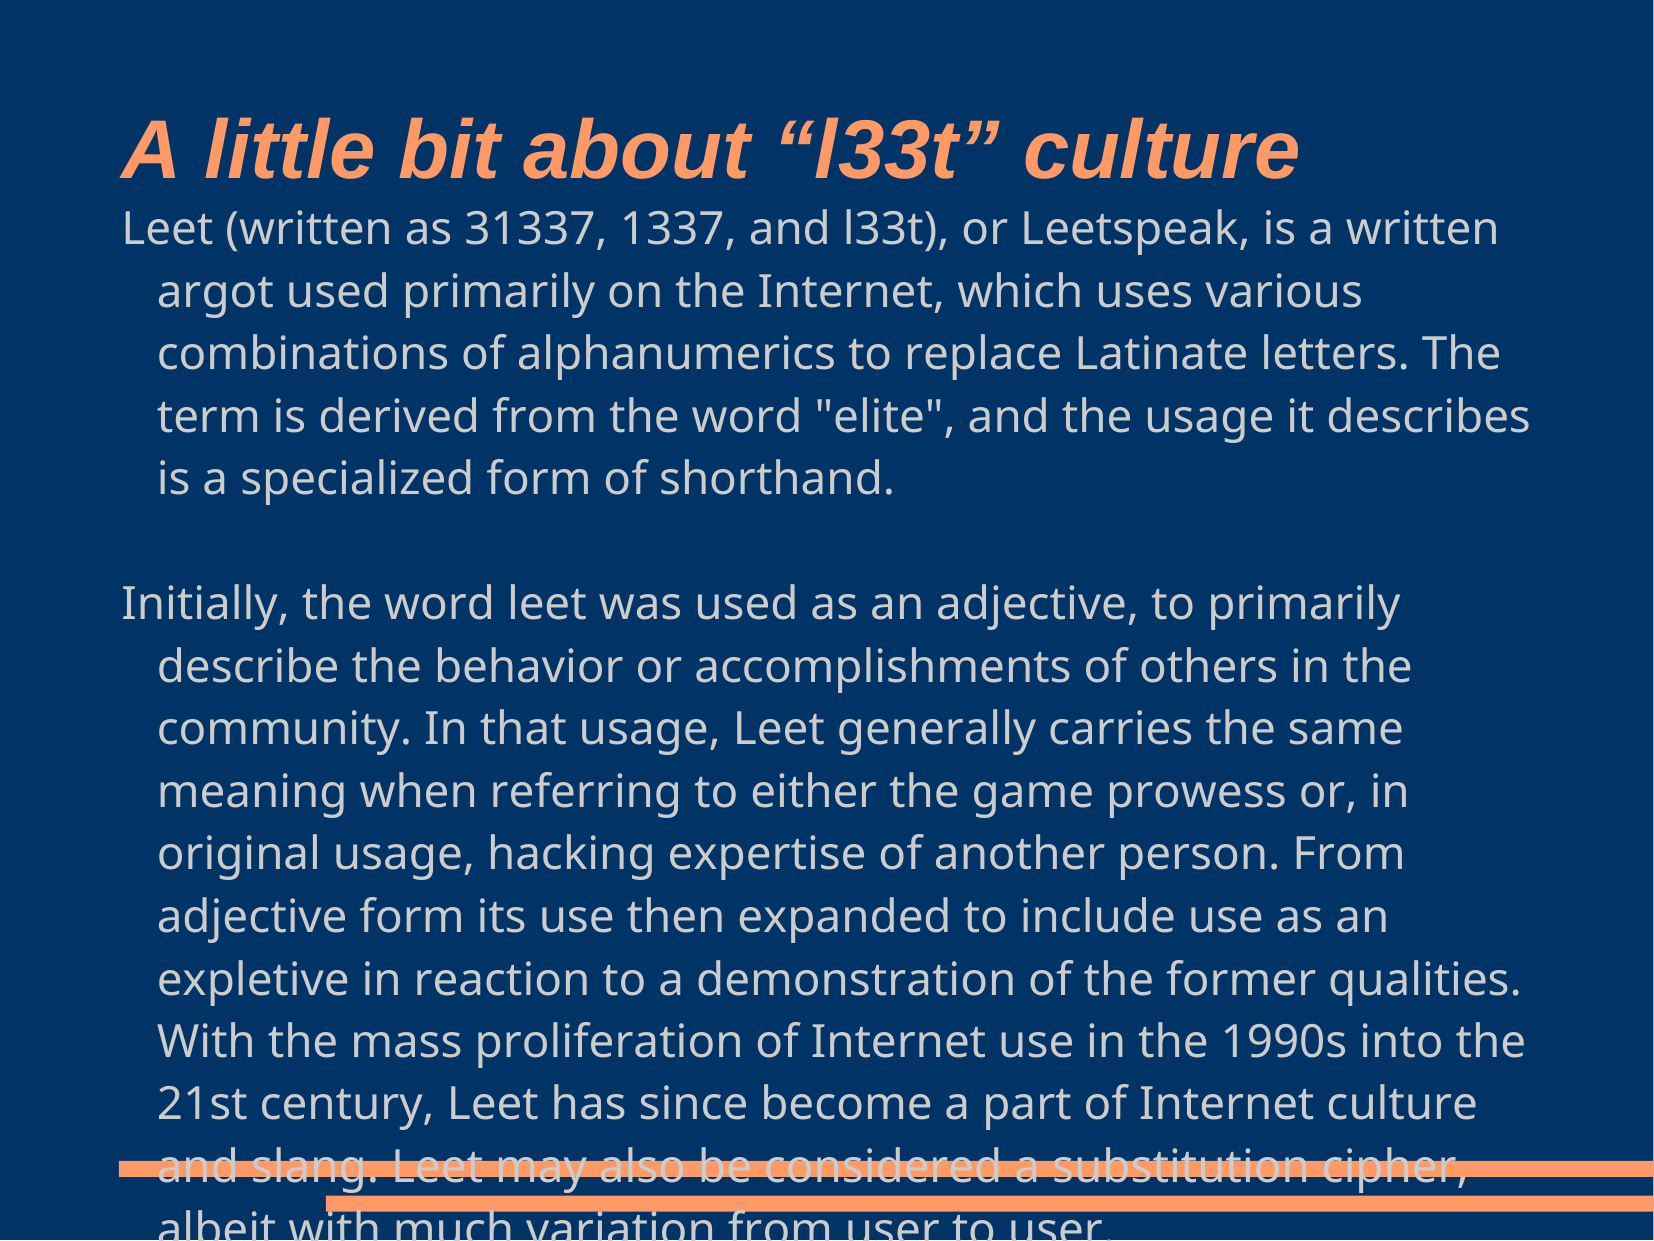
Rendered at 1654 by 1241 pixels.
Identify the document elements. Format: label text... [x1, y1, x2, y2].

subtitle Leet (written as 31337, 1337, and l33t), or Leetspeak, is a written argot used primarily on the Internet, which uses various combinations of alphanumerics to replace Latinate letters. The term is derived from the word "elite", and the usage it describes is a specialized form of shorthand. Initially, the word leet was used as an adjective, to primarily describe the behavior or accomplishments of others in the community. In that usage, Leet generally carries the same meaning when referring to either the game prowess or, in original usage, hacking expertise of another person. From adjective form its use then expanded to include use as an expletive in reaction to a demonstration of the former qualities. With the mass proliferation of Internet use in the 1990s into the 21st century, Leet has since become a part of Internet culture and slang. Leet may also be considered a substitution cipher, albeit with much variation from user to user. [121, 322, 1561, 1133]
title A little bit about “l33t” culture [121, 46, 1534, 254]
